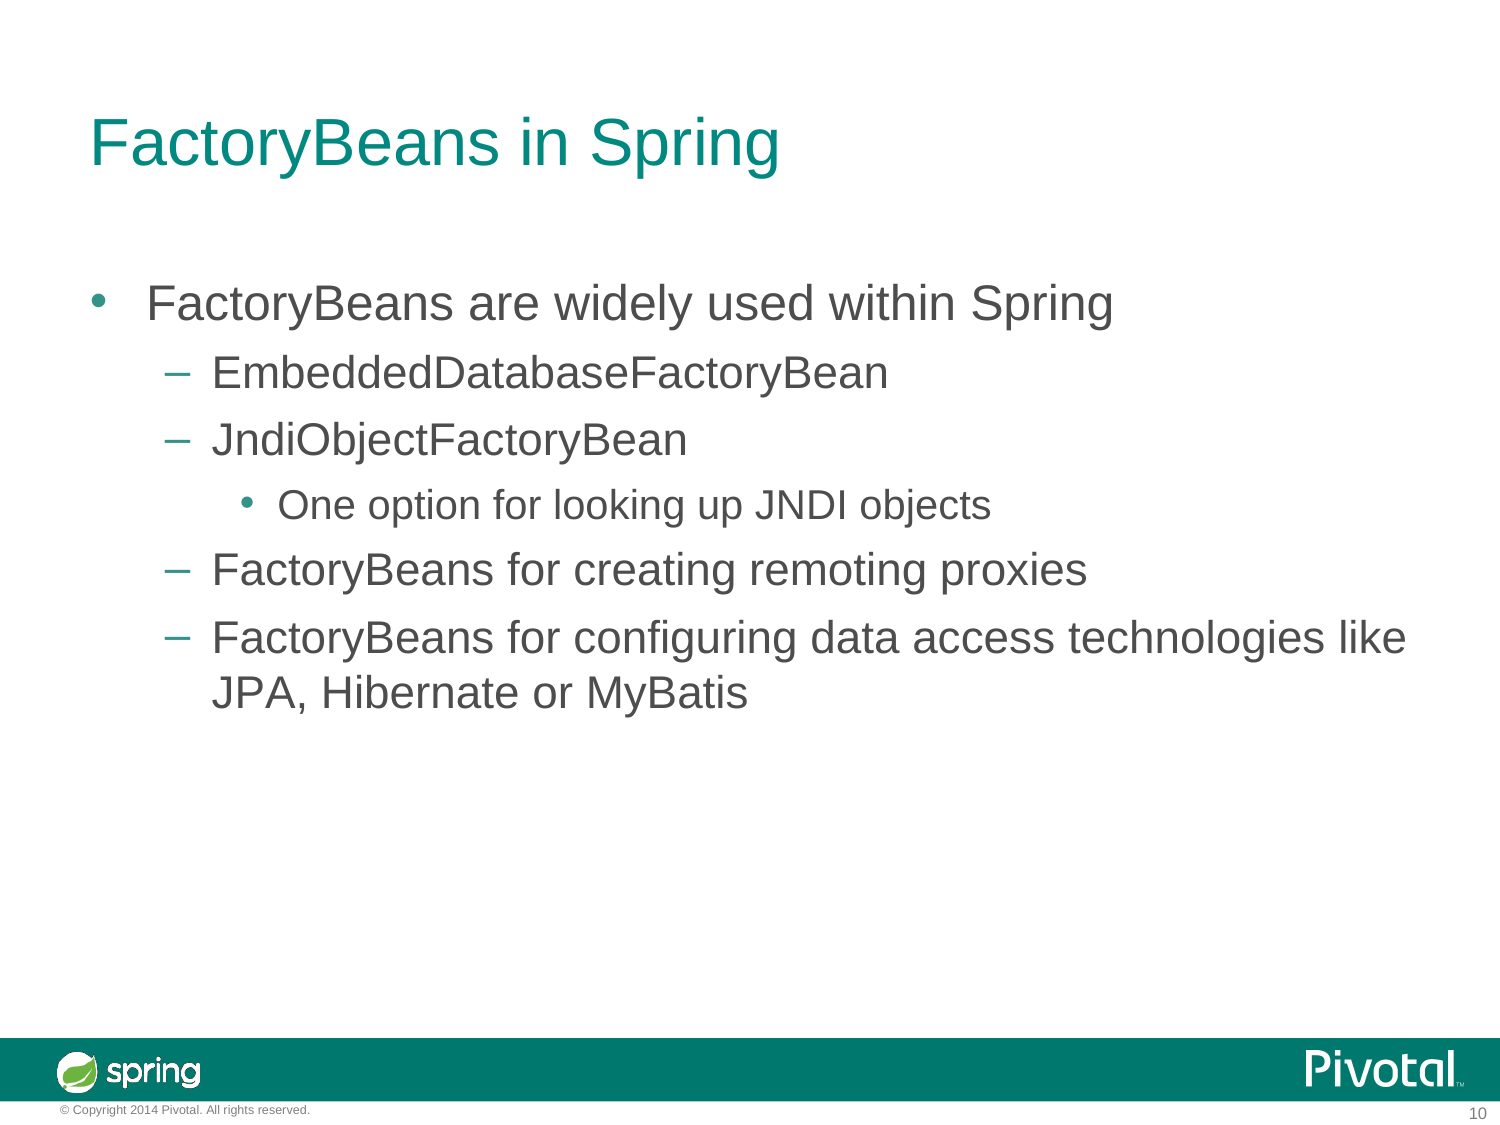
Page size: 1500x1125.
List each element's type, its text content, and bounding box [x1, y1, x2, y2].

picture [32, 1041, 210, 1103]
list FactoryBeans are widely used within Spring EmbeddedDatabaseFactoryBean JndiObjectFactoryBean One option for looking up JNDI objects FactoryBeans for creating remoting proxies FactoryBeans for configuring data access technologies like JPA, Hibernate or MyBatis [75, 262, 1426, 726]
title FactoryBeans in Spring [75, 45, 1426, 233]
picture [1306, 1050, 1464, 1087]
